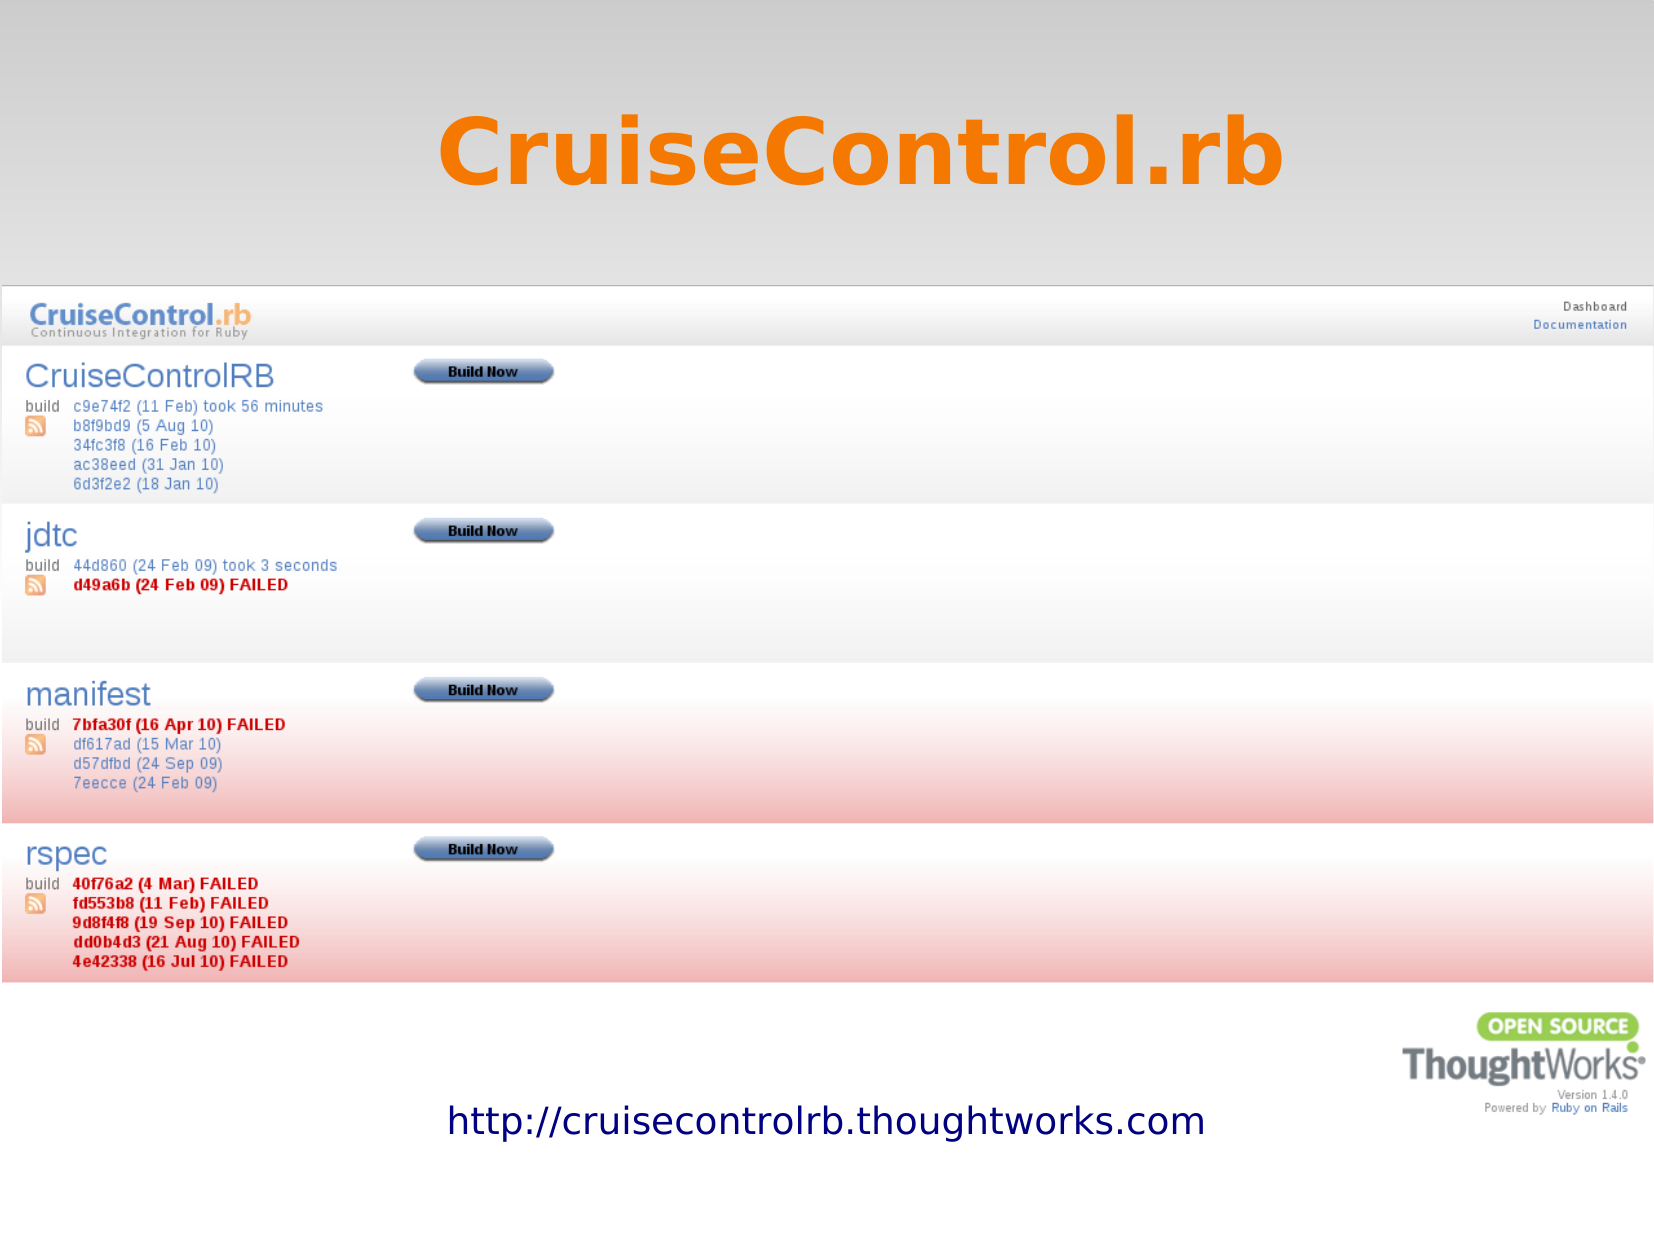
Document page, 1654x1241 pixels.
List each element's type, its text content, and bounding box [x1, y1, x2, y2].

text_box http://cruisecontrolrb.thoughtworks.com [413, 1092, 1241, 1179]
title CruiseControl.rb [82, 56, 1571, 250]
picture [2, 285, 1654, 1125]
